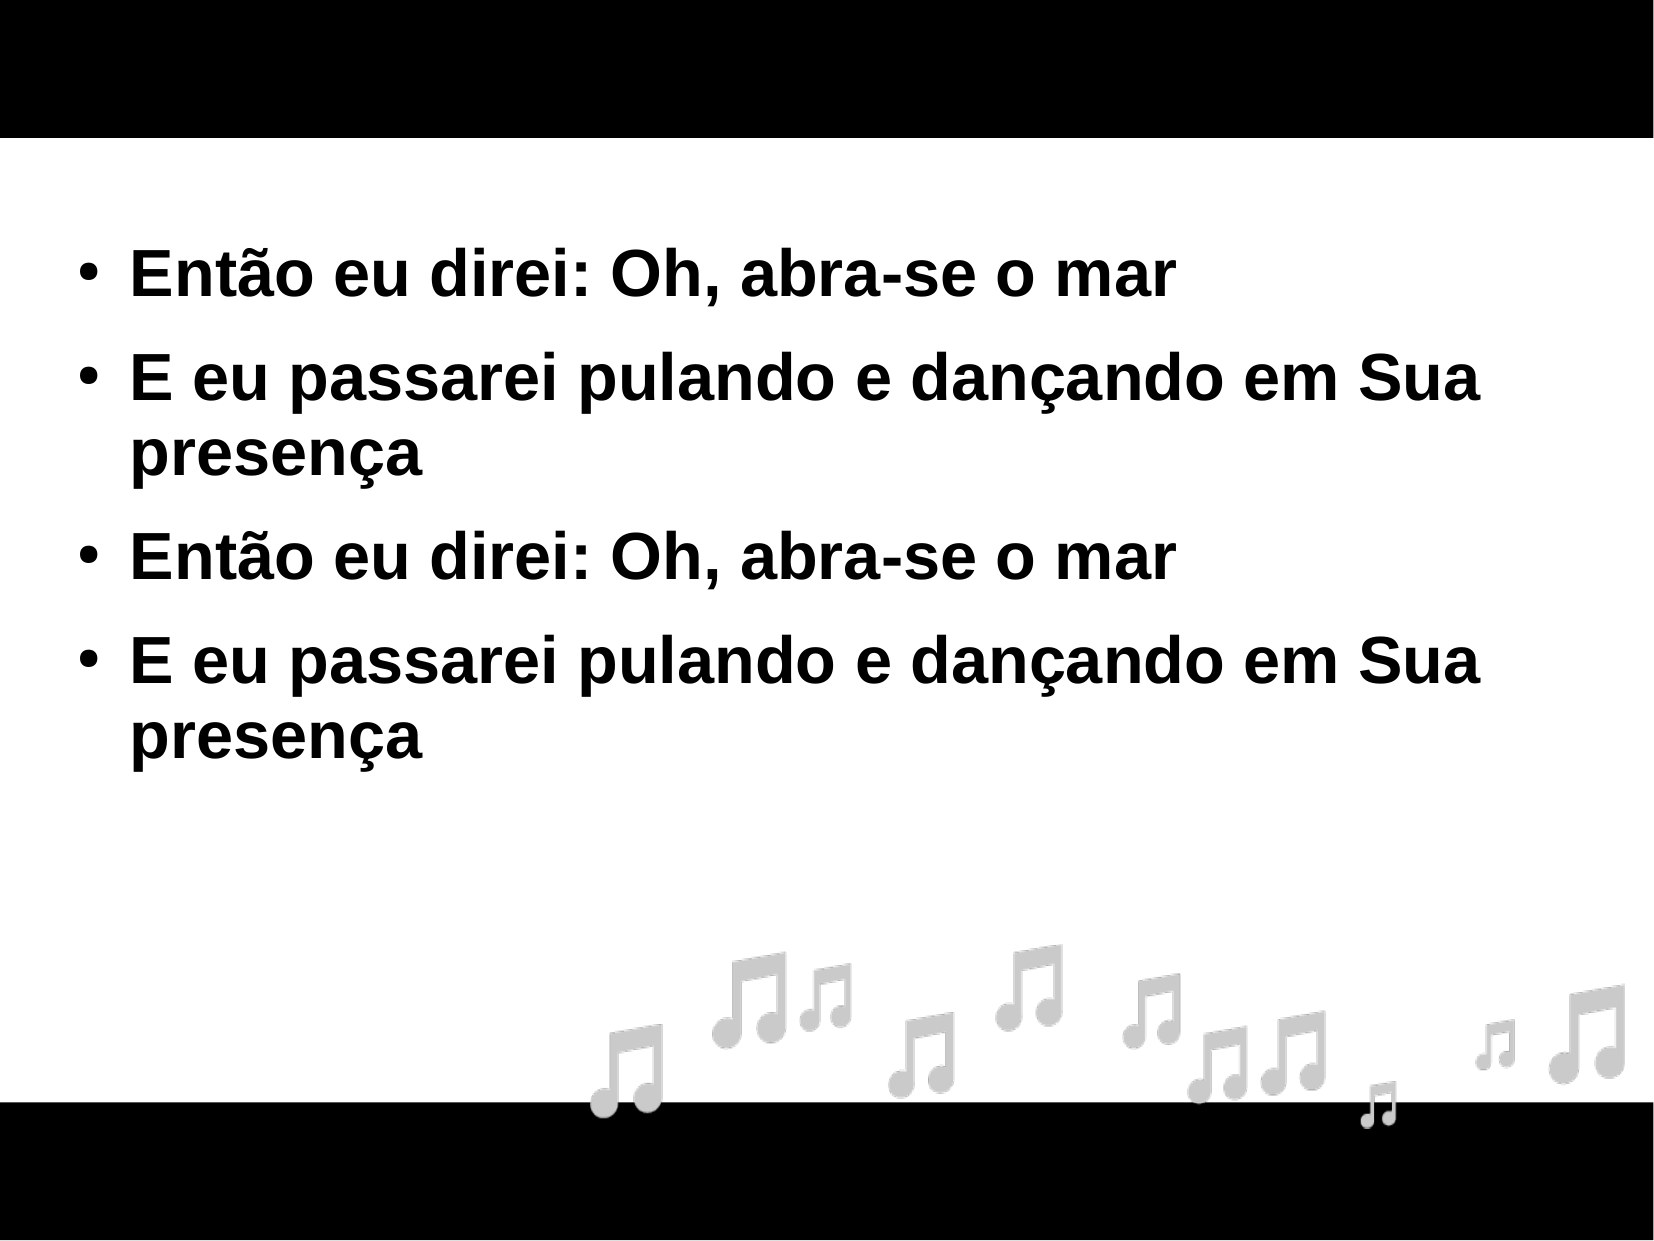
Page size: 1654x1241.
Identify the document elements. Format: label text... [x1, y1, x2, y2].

list Então eu direi: Oh, abra-se o mar E eu passarei pulando e dançando em Sua presença Então eu direi: Oh, abra-se o mar E eu passarei pulando e dançando em Sua presença [59, 236, 1595, 1024]
